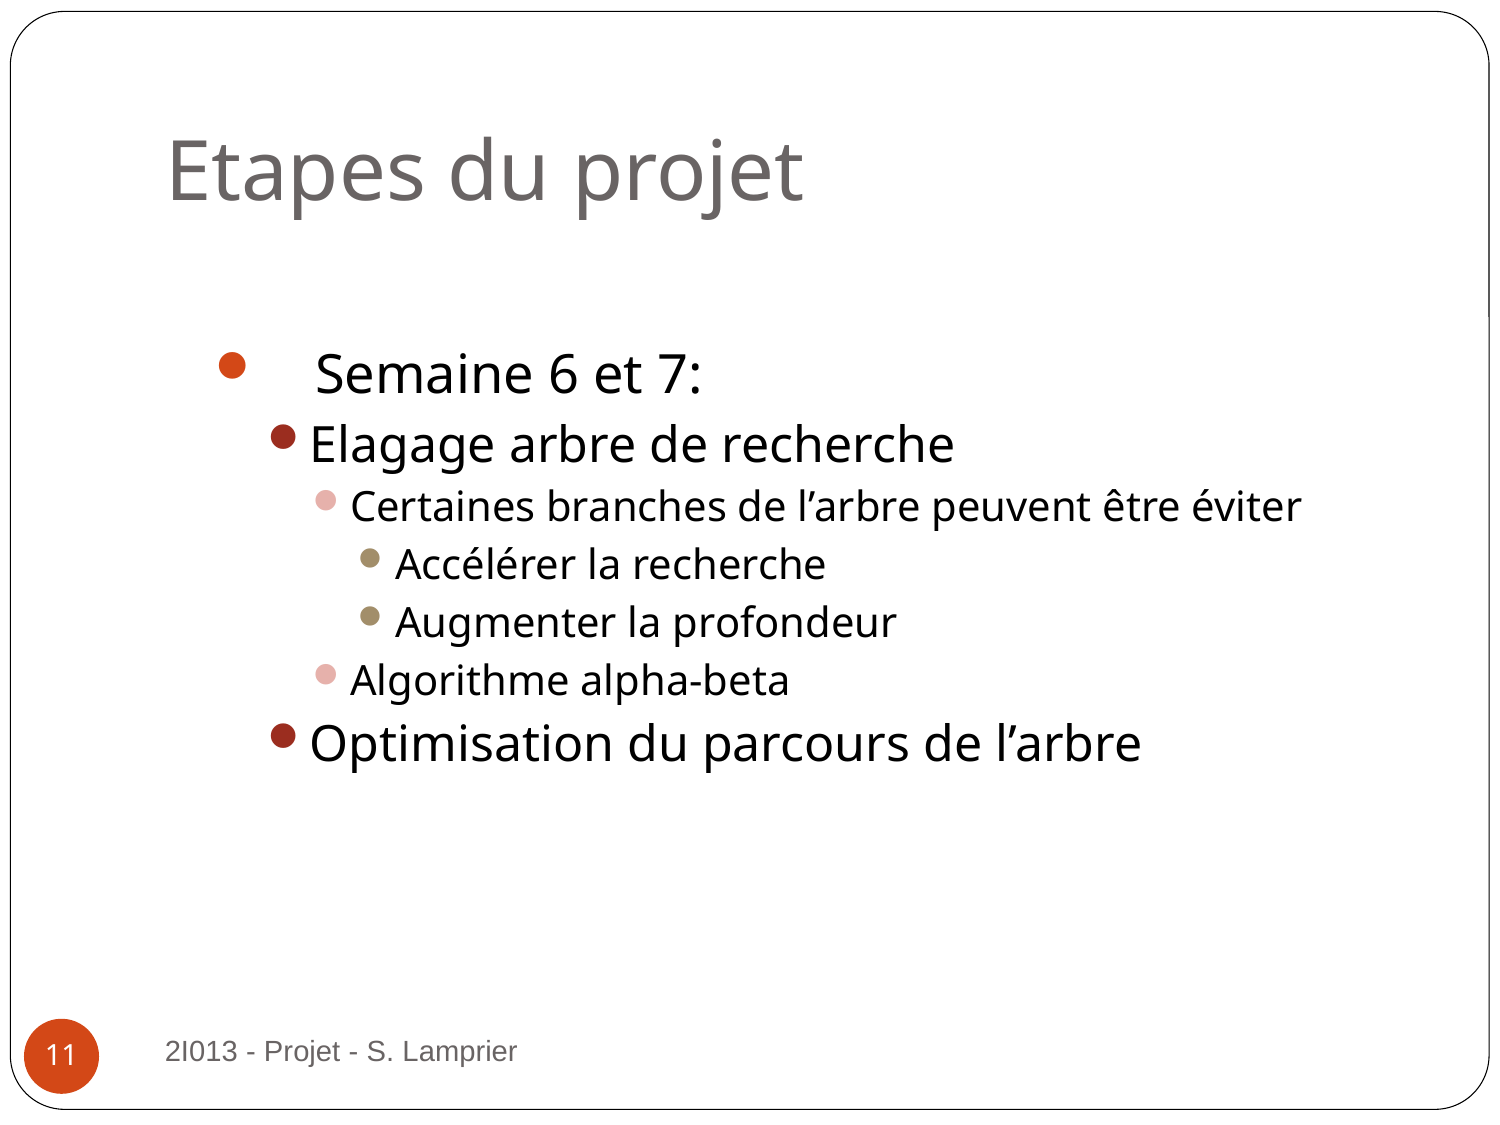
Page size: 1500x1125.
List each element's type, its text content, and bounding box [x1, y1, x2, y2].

text_box <numéro> [23, 1018, 100, 1094]
list Semaine 6 et 7: Elagage arbre de recherche Certaines branches de l’arbre peuvent être éviter Accélérer la recherche Augmenter la profondeur Algorithme alpha-beta Optimisation du parcours de l’arbre [200, 249, 1476, 1000]
text_box 2I013 - Projet - S. Lamprier [149, 1012, 801, 1088]
title Etapes du projet [150, 45, 1426, 233]
